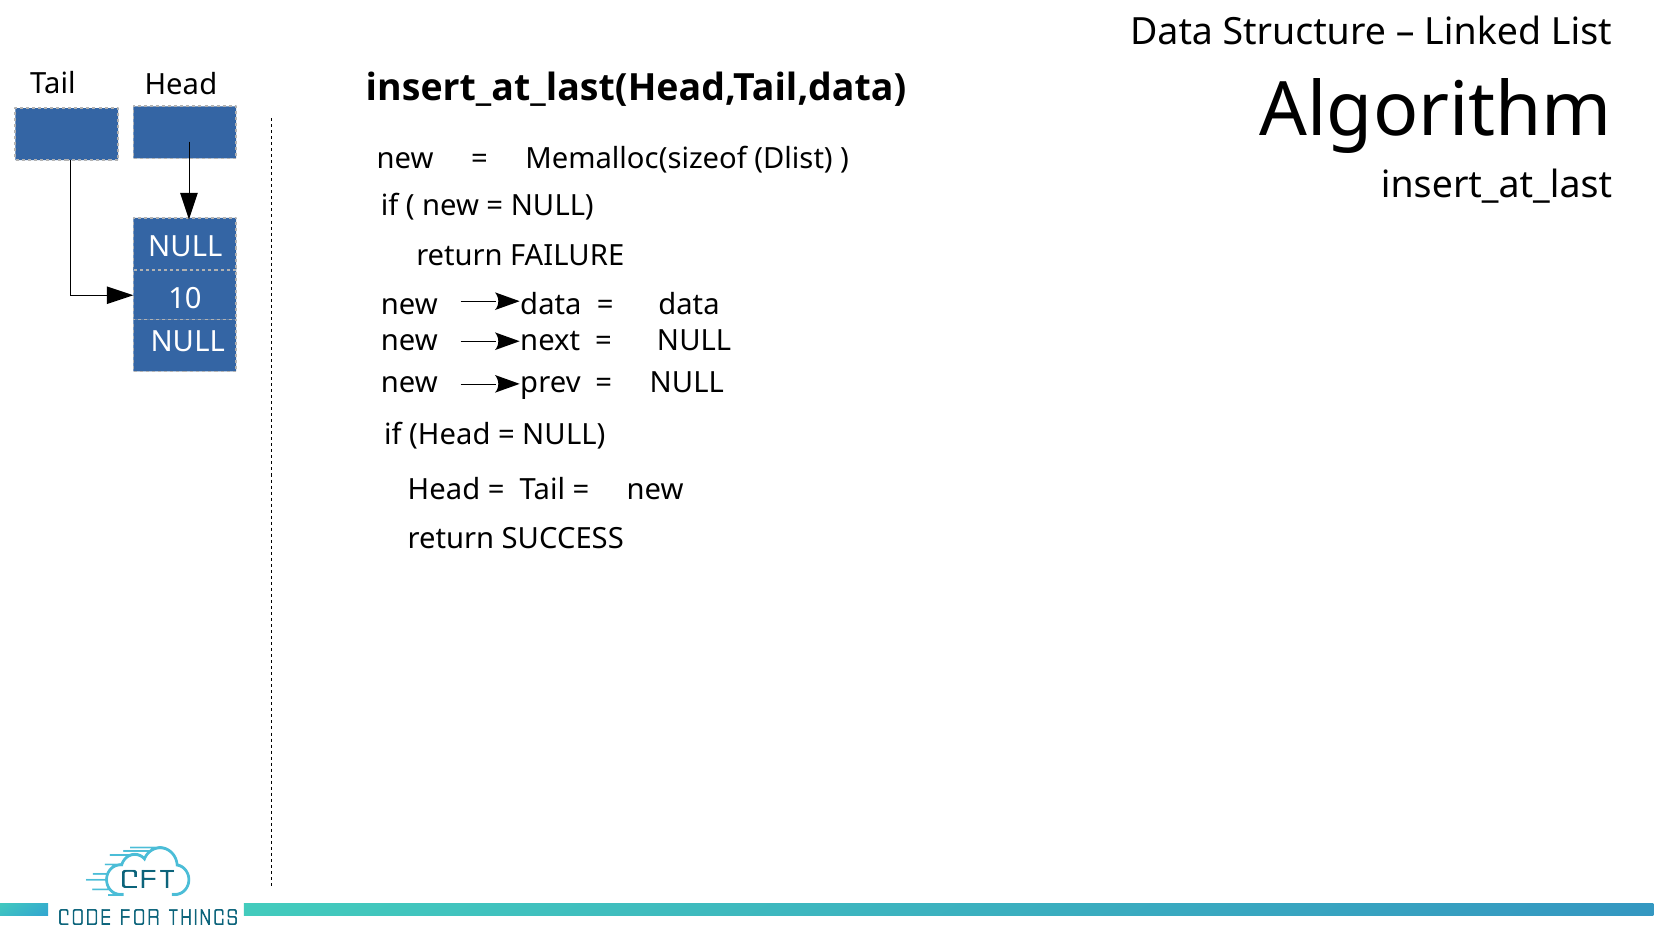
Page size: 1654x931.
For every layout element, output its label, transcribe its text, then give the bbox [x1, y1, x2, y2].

text_box if (Head = NULL) [354, 406, 662, 461]
text_box [15, 110, 119, 161]
text_box NULL [133, 217, 240, 273]
text_box new = Memalloc(sizeof (Dlist) ) [354, 129, 1099, 189]
text_box new next = NULL [366, 311, 922, 395]
picture [59, 846, 237, 925]
text_box return FAILURE [401, 227, 686, 276]
title Data Structure – Linked List Algorithm insert_at_last [1093, 0, 1613, 216]
text_box Tail [15, 55, 122, 110]
text_box return SUCCESS [377, 520, 697, 567]
text_box [225, 273, 237, 312]
text_box 10 [153, 273, 225, 312]
text_box Head = Tail = new [377, 460, 815, 520]
text_box new prev = NULL [366, 354, 896, 409]
text_box [133, 273, 237, 372]
text_box new data = data [366, 276, 827, 331]
text_box if ( new = NULL) [366, 177, 689, 232]
text_box [133, 106, 237, 159]
text_box NULL [135, 312, 243, 368]
text_box insert_at_last(Head,Tail,data) [350, 53, 1063, 119]
text_box Head [129, 55, 237, 111]
